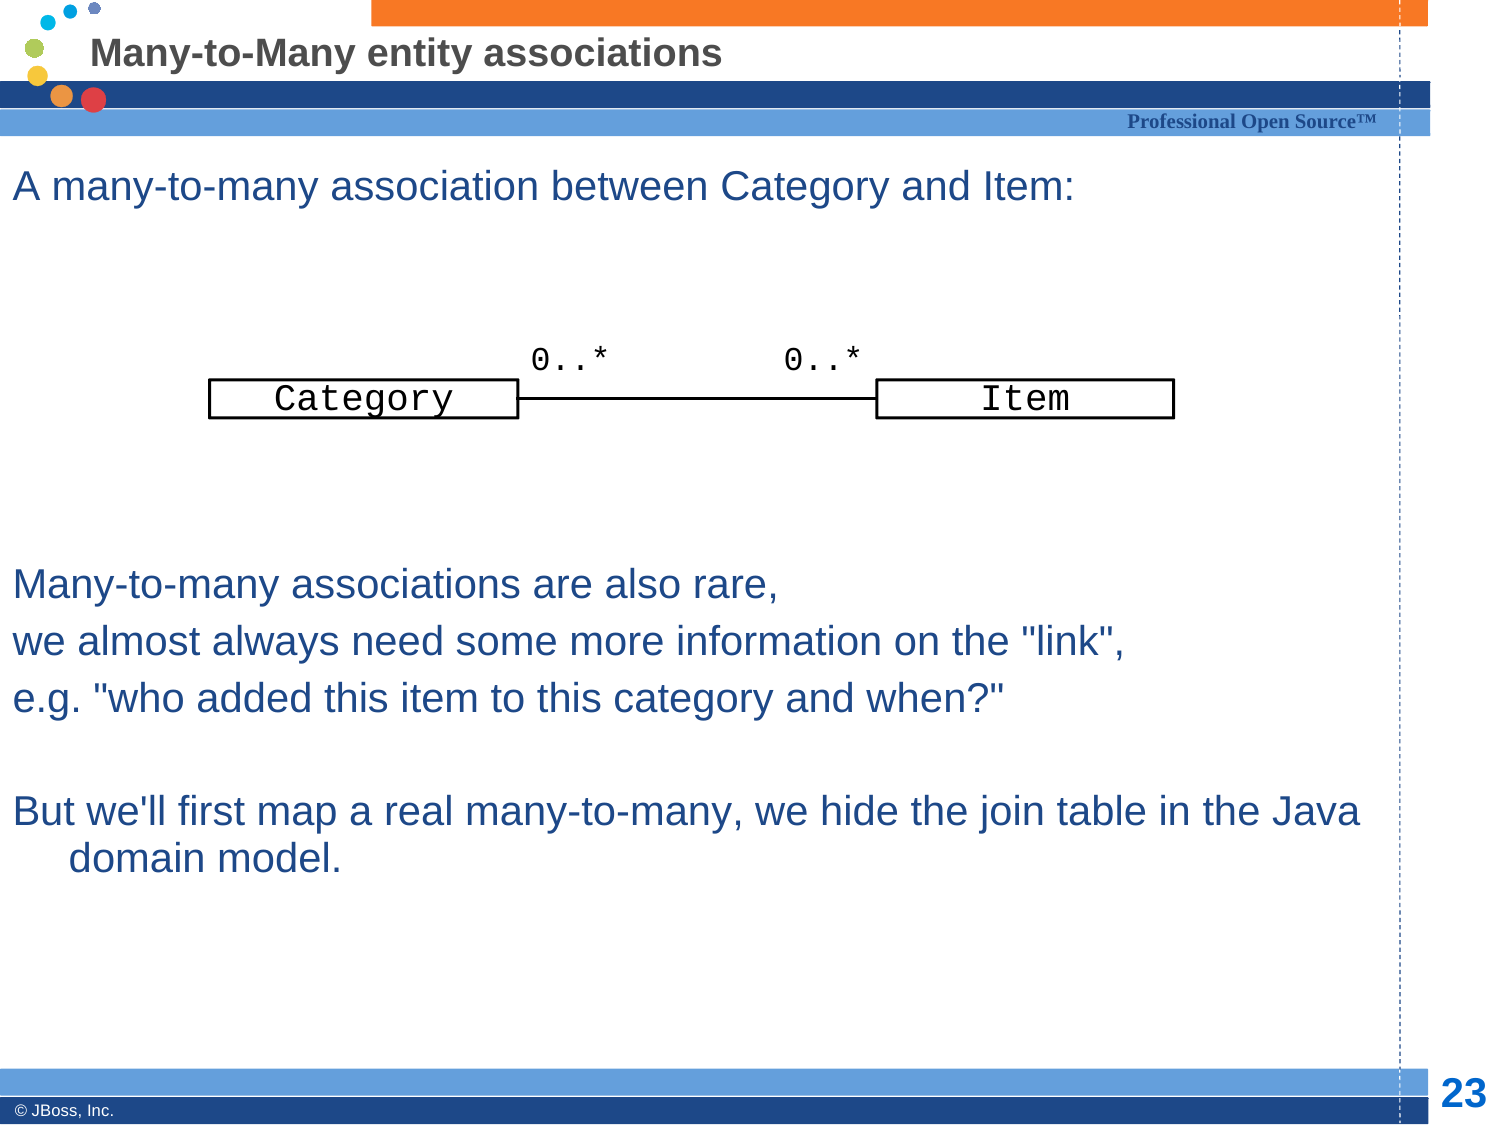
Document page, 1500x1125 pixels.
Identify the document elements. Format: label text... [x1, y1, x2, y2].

list A many-to-many association between Category and Item: Many-to-many associations are also rare, we almost always need some more information on the "link", e.g. "who added this item to this category and when?" But we'll first map a real many-to-many, we hide the join table in the Java domain model. [12, 162, 1388, 1063]
text_box Item [876, 379, 1174, 418]
text_box Category [209, 379, 518, 418]
text_box 0..* [530, 343, 611, 378]
text_box 0..* [783, 343, 864, 378]
title Many-to-Many entity associations [75, 20, 1351, 84]
